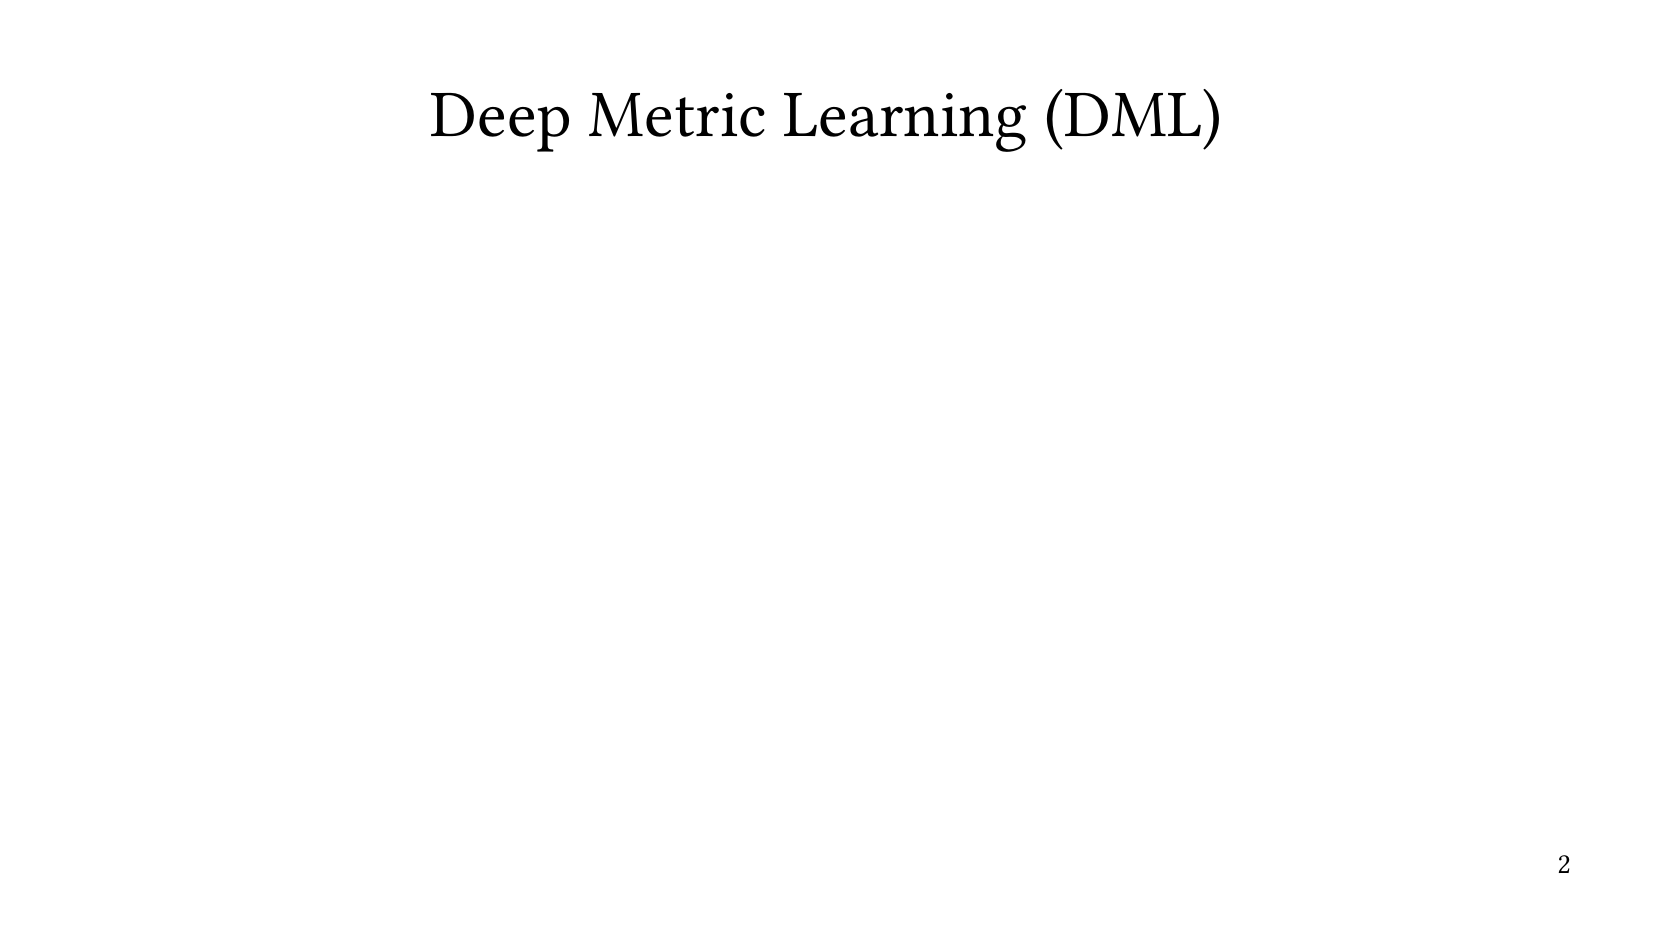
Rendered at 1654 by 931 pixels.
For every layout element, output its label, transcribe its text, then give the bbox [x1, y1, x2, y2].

title Deep Metric Learning (DML) [82, 37, 1571, 193]
